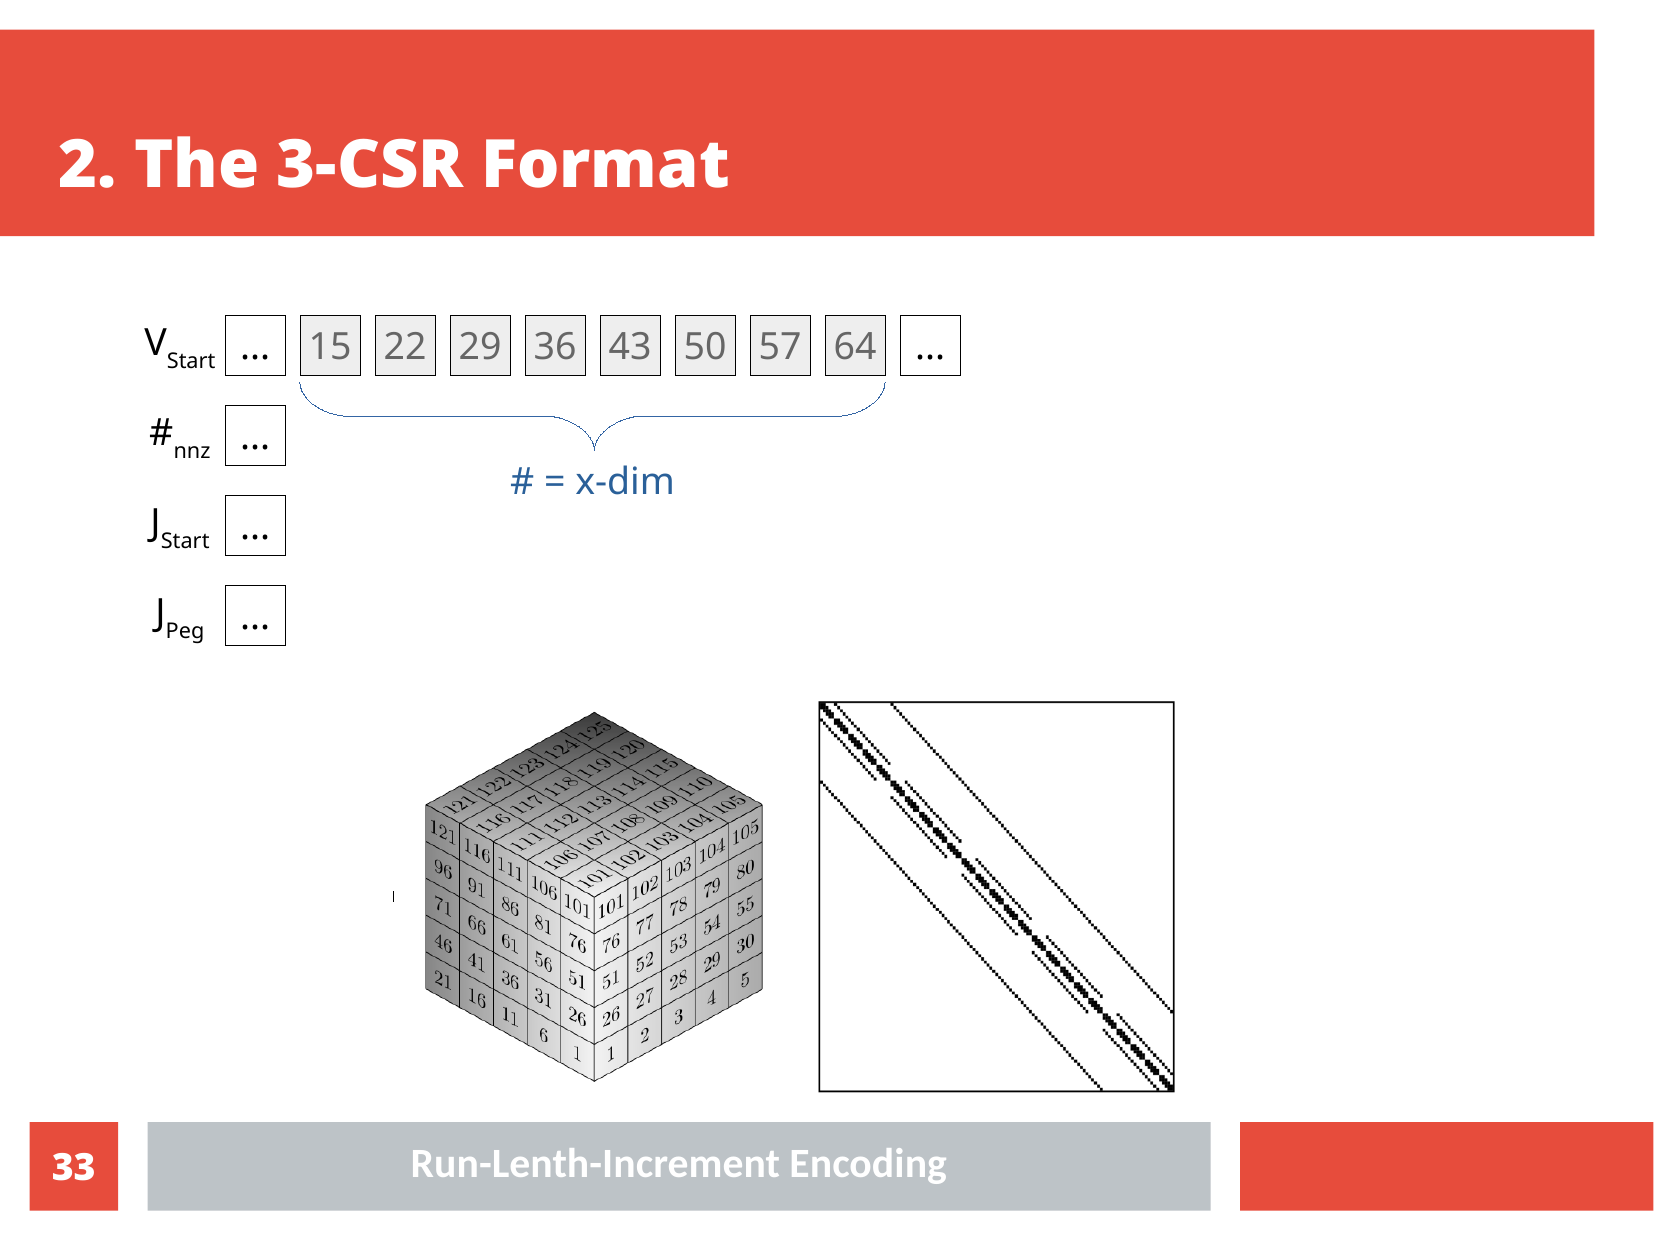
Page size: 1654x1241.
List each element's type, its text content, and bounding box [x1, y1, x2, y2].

text_box ... [900, 315, 961, 376]
text_box 50 [675, 315, 736, 376]
title 2. The 3-CSR Format [59, 59, 1595, 207]
text_box #nnz [150, 405, 211, 466]
text_box ... [225, 585, 286, 646]
text_box VStart [150, 315, 211, 376]
text_box 64 [825, 315, 886, 376]
text_box 36 [525, 315, 586, 376]
text_box # = x-dim [450, 421, 736, 539]
text_box 22 [375, 315, 436, 376]
text_box 15 [300, 315, 361, 376]
text_box ... [225, 315, 286, 376]
text_box 57 [750, 315, 811, 376]
text_box 43 [600, 315, 661, 376]
text_box ... [225, 405, 286, 466]
text_box 29 [450, 315, 511, 376]
text_box JStart [150, 495, 211, 556]
text_box JPeg [150, 585, 211, 646]
text_box ... [225, 495, 286, 556]
text_box Run-Lenth-Increment Encoding [150, 1125, 1208, 1210]
picture [393, 652, 1199, 1111]
